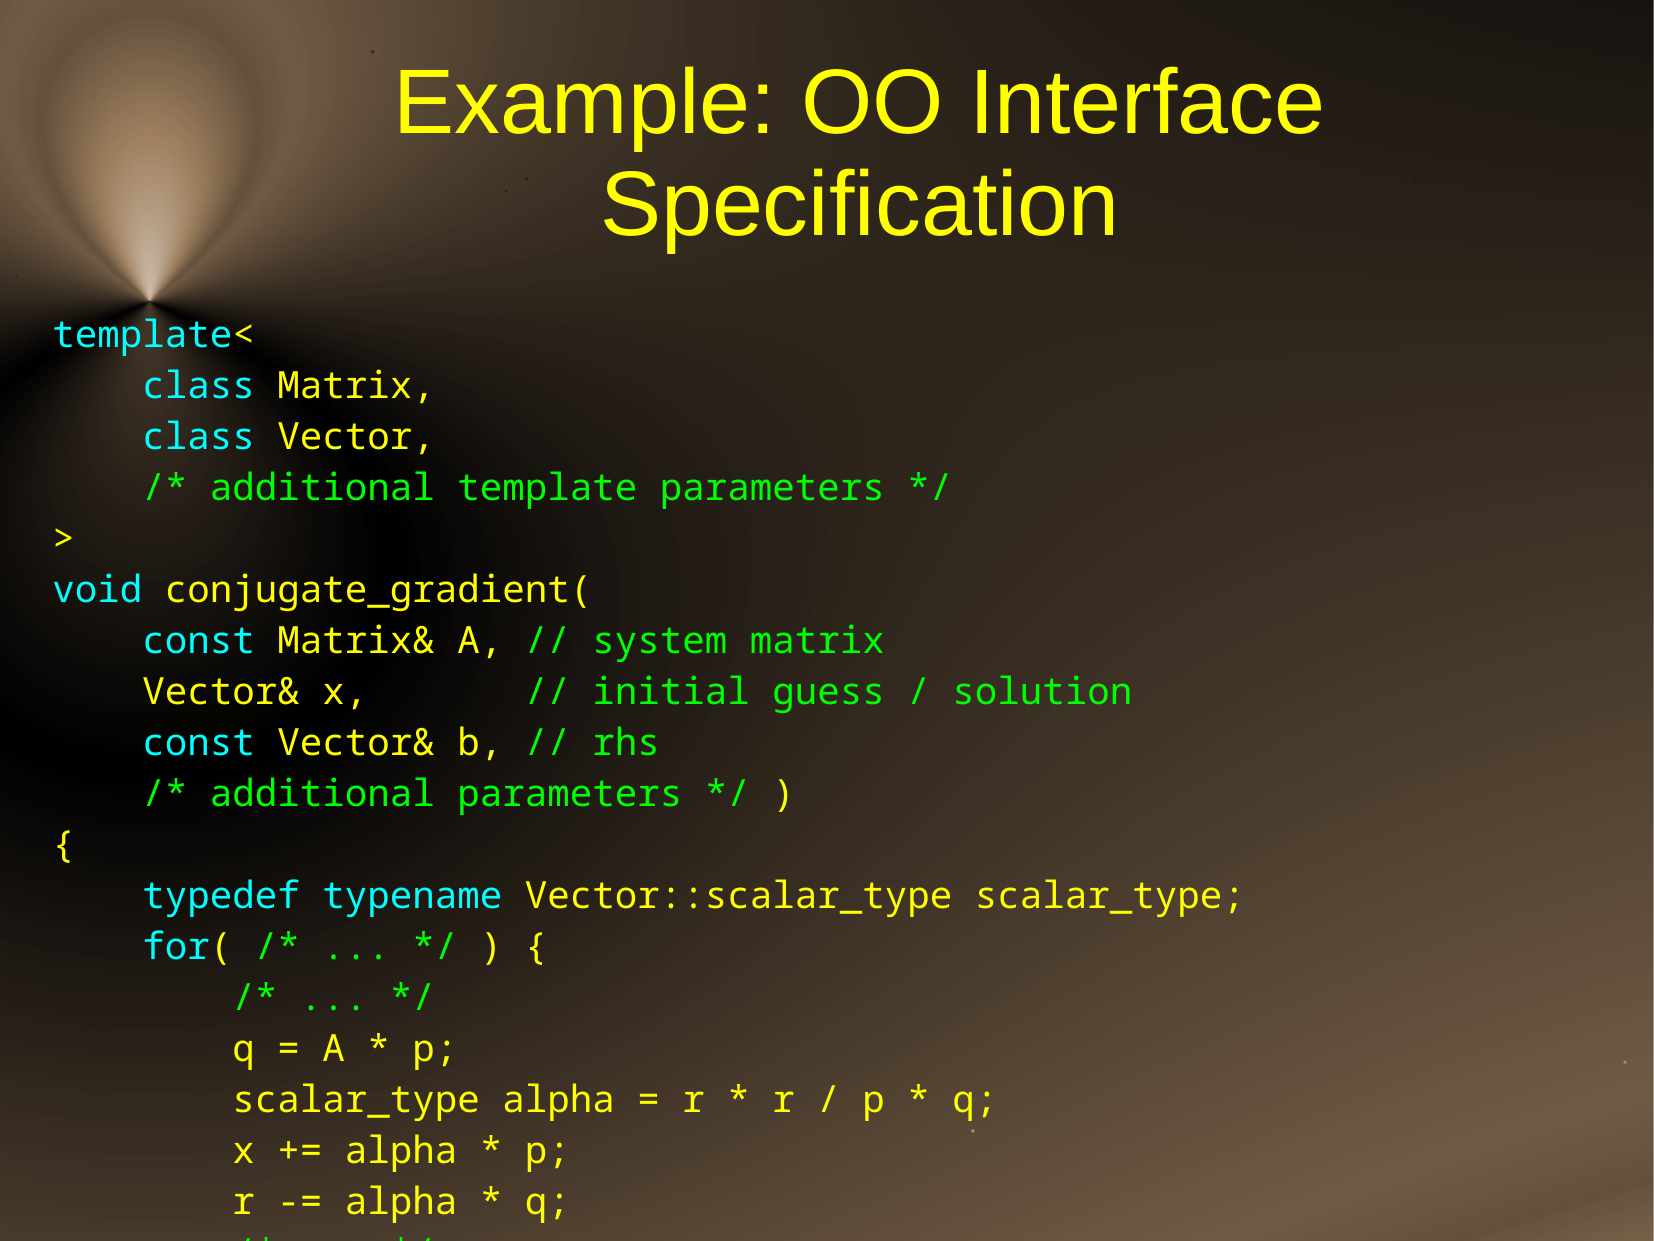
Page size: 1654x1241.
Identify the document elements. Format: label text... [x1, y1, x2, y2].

picture [0, 0, 1654, 1241]
text_box template< class Matrix, class Vector, /* additional template parameters */ > void conjugate_gradient( const Matrix& A, // system matrix Vector& x, // initial guess / solution const Vector& b, // rhs /* additional parameters */ ) { typedef typename Vector::scalar_type scalar_type; for( /* ... */ ) { /* ... */ q = A * p; scalar_type alpha = r * r / p * q; x += alpha * p; r -= alpha * q; /* ... */ } } [37, 300, 1613, 1103]
title Example: OO Interface Specification [150, 49, 1571, 257]
